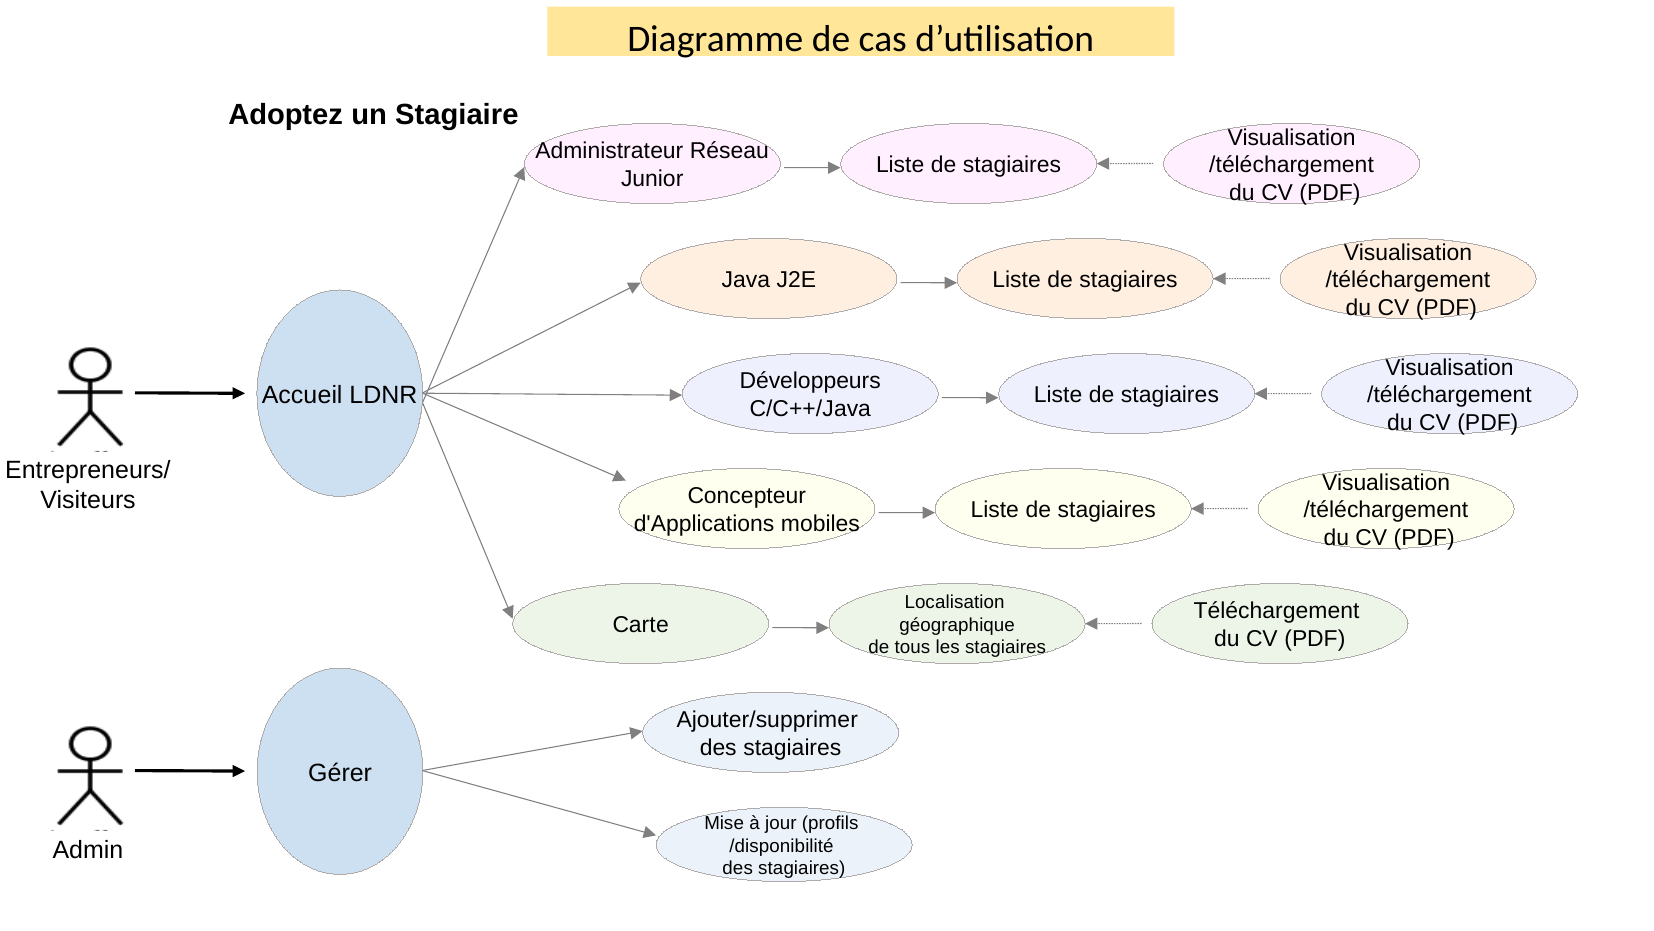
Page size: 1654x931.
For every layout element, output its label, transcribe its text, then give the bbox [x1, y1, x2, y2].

text_box Diagramme de cas d’utilisation [547, 6, 1175, 56]
text_box Mise à jour (profils /disponibilité des stagiaires) [656, 807, 913, 882]
text_box Visualisation /téléchargement du CV (PDF) [1258, 468, 1515, 549]
text_box Téléchargement du CV (PDF) [1151, 583, 1409, 664]
text_box Carte [512, 583, 769, 664]
text_box Liste de stagiaires [957, 238, 1214, 319]
text_box Accueil LDNR [256, 289, 423, 497]
text_box Liste de stagiaires [840, 123, 1097, 204]
text_box Développeurs C/C++/Java [682, 353, 939, 434]
text_box Localisation géographique de tous les stagiaires [829, 583, 1086, 664]
text_box Adoptez un Stagiaire [213, 88, 540, 130]
text_box Entrepreneurs/ Visiteurs [0, 446, 188, 509]
text_box Concepteur d'Applications mobiles [618, 468, 875, 549]
text_box Java J2E [640, 238, 897, 319]
text_box Visualisation /téléchargement du CV (PDF) [1321, 353, 1578, 434]
text_box Visualisation /téléchargement du CV (PDF) [1280, 238, 1537, 319]
text_box Visualisation /téléchargement du CV (PDF) [1163, 123, 1420, 204]
picture [46, 711, 130, 831]
picture [46, 332, 130, 452]
text_box Liste de stagiaires [998, 353, 1255, 434]
text_box Administrateur Réseau Junior [524, 123, 781, 204]
text_box Admin [36, 825, 140, 863]
text_box Gérer [257, 668, 423, 875]
text_box Liste de stagiaires [935, 468, 1192, 549]
text_box Ajouter/supprimer des stagiaires [642, 692, 899, 773]
